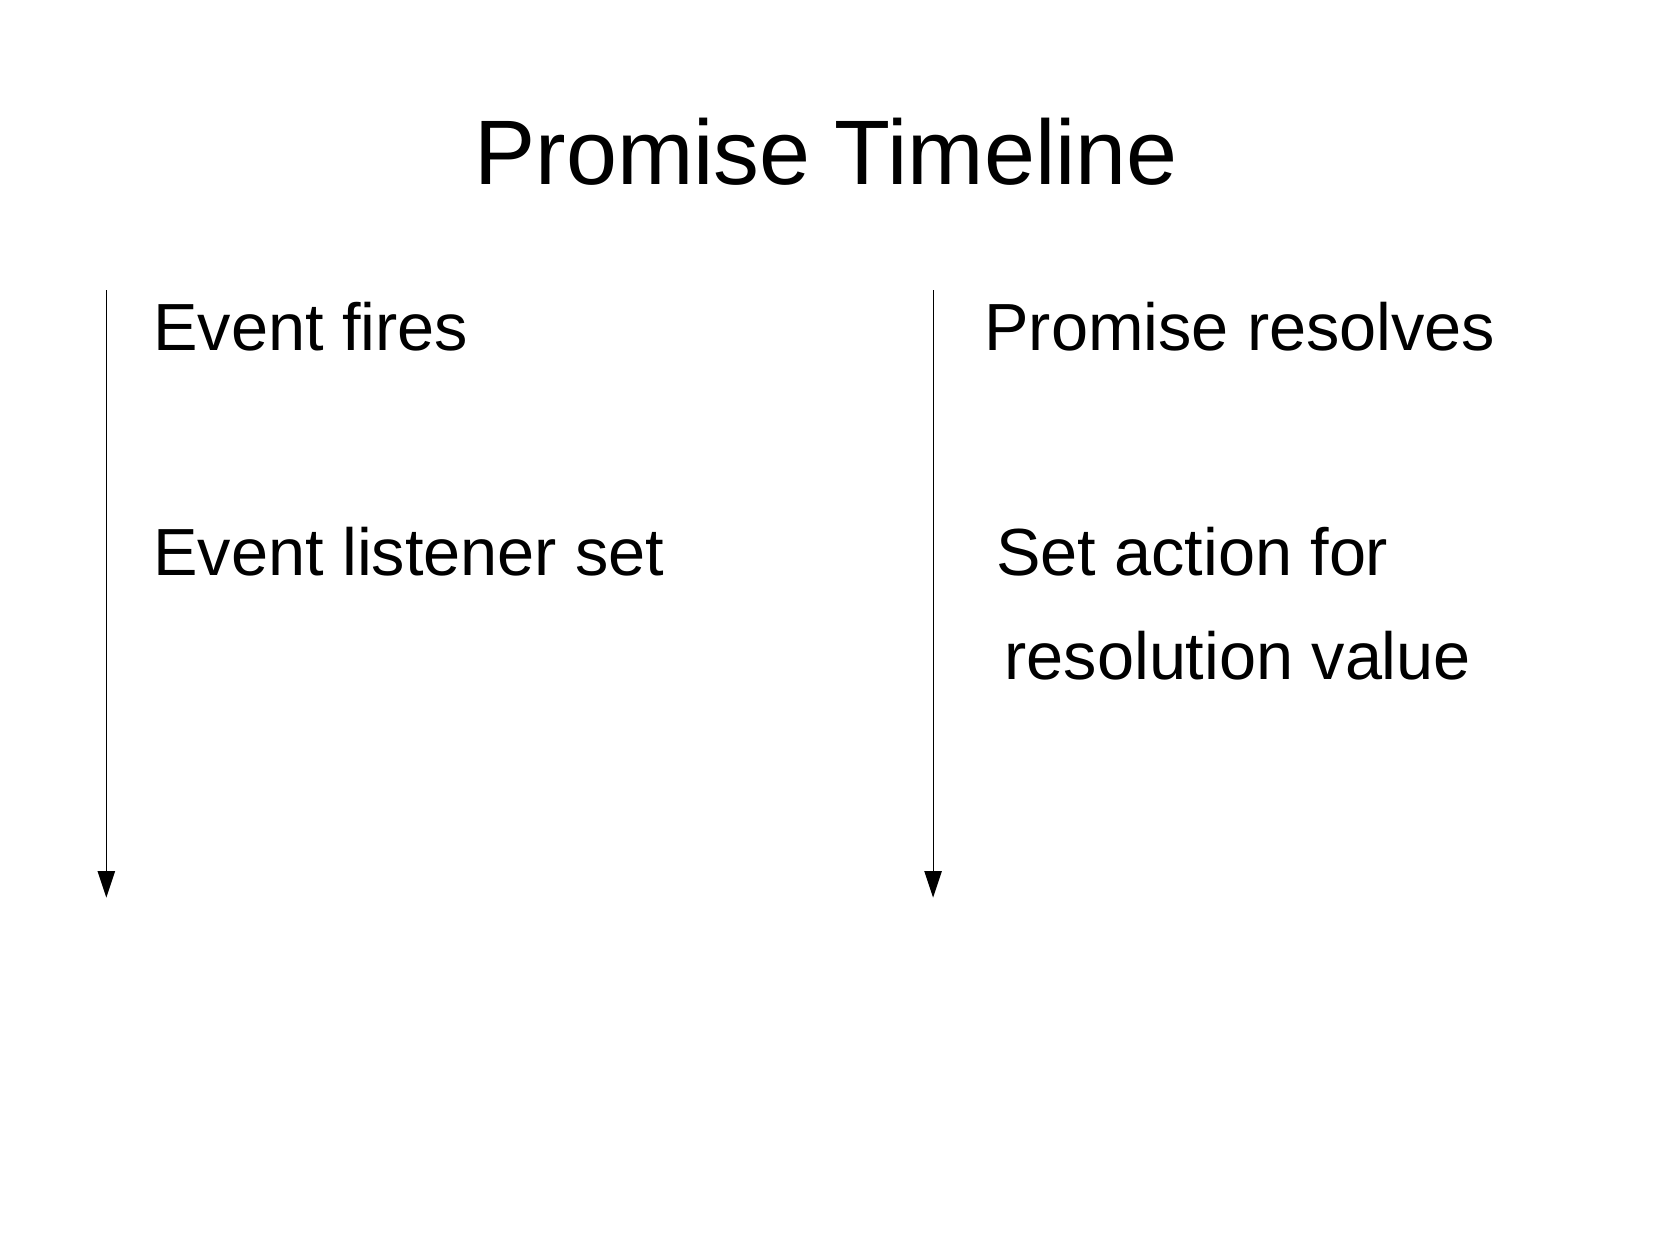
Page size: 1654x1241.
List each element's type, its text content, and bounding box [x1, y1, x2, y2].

title Promise Timeline [82, 49, 1571, 257]
list Event fires Promise resolves Event listener set Set action for resolution value [82, 290, 1571, 1010]
